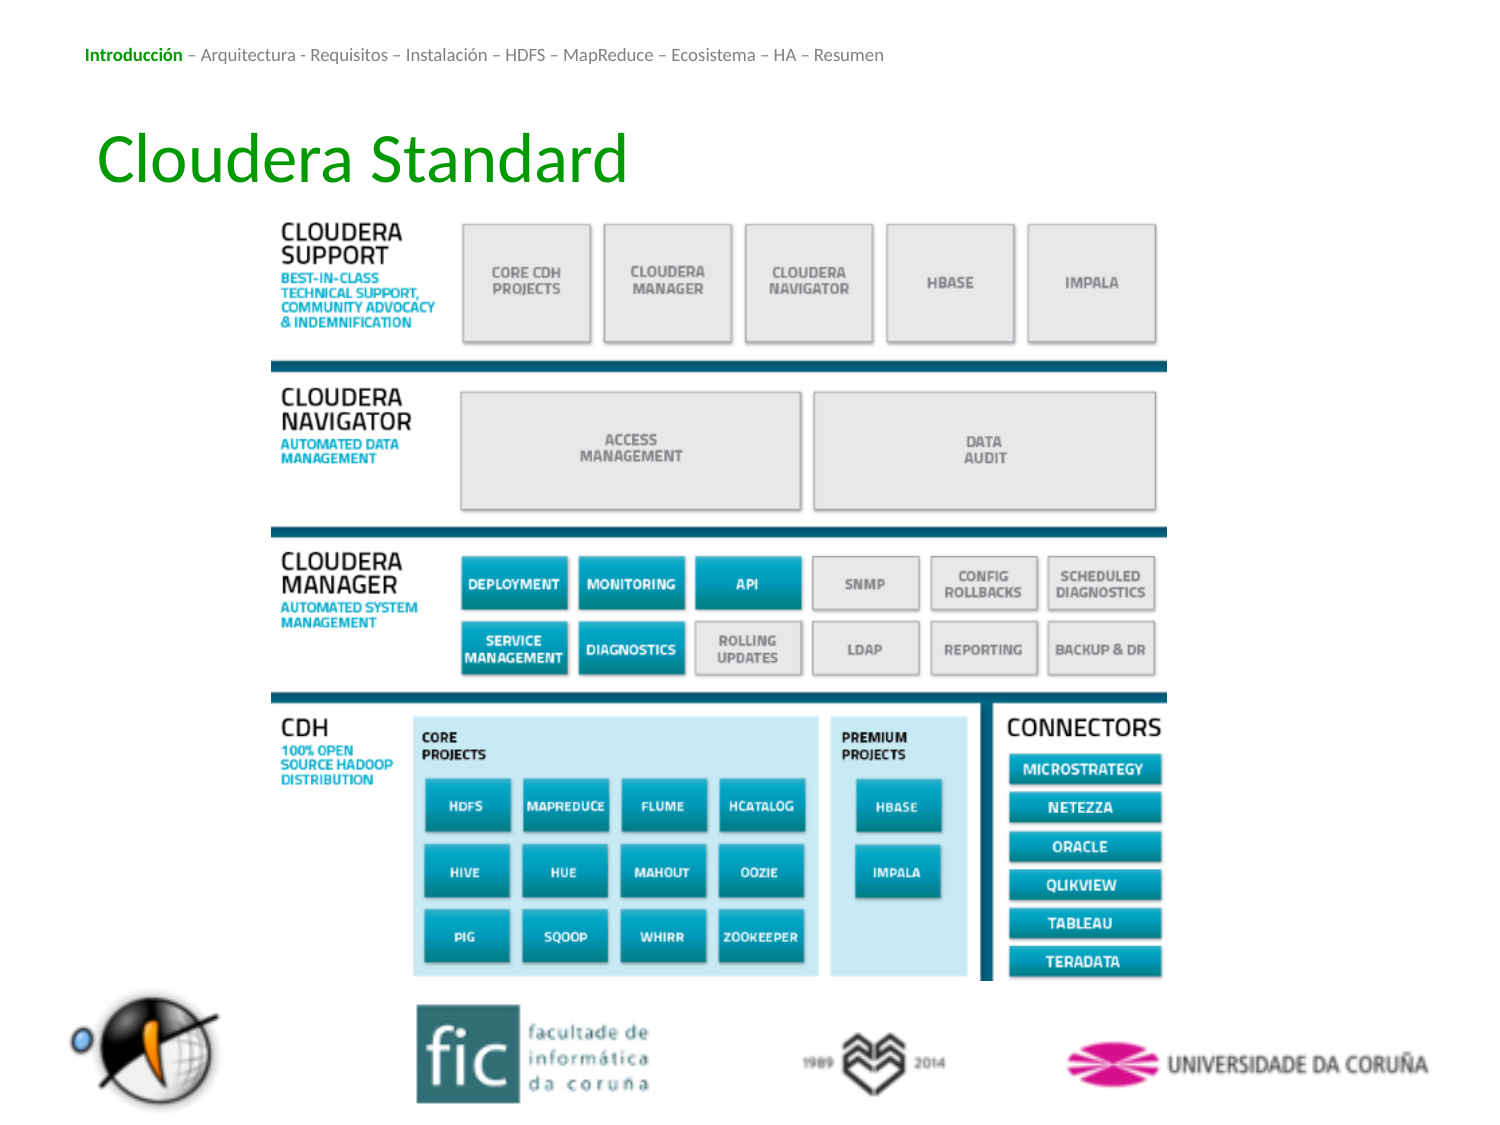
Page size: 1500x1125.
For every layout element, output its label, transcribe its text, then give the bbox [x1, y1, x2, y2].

title Cloudera Standard [82, 60, 1432, 249]
picture [0, 0, 1500, 1125]
text_box Introducción – Arquitectura - Requisitos – Instalación – HDFS – MapReduce – Ecosistema – HA – Resumen [70, 35, 1429, 73]
